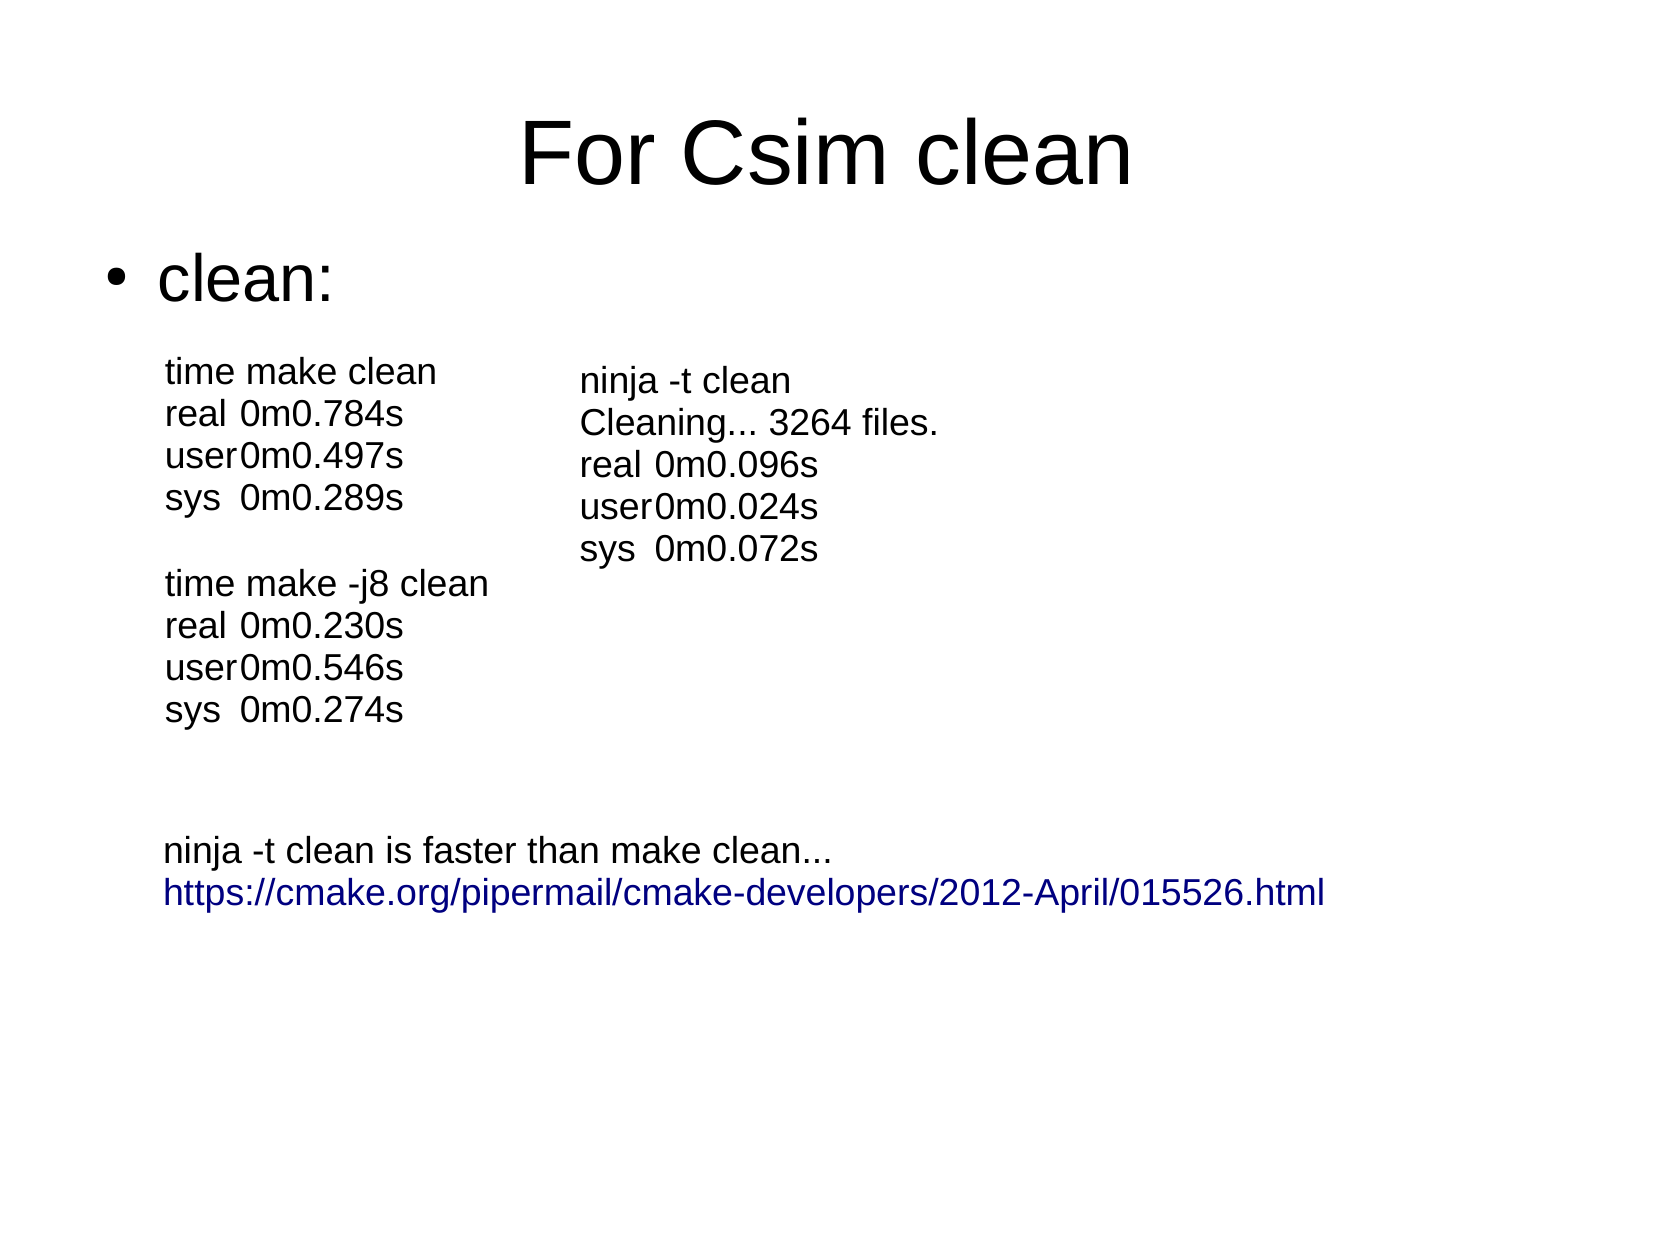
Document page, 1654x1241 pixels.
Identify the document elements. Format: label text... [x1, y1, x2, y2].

text_box time make -j8 clean real 0m0.230s user 0m0.546s sys 0m0.274s [150, 555, 505, 780]
list clean: [86, 240, 1576, 675]
text_box ninja -t clean is faster than make clean... https://cmake.org/pipermail/cmake-developers/2012-April/015526.html [148, 822, 1341, 921]
text_box ninja -t clean Cleaning... 3264 files. real 0m0.096s user 0m0.024s sys 0m0.072s [564, 351, 955, 619]
text_box time make clean real 0m0.784s user 0m0.497s sys 0m0.289s [150, 343, 453, 555]
title For Csim clean [82, 49, 1571, 257]
